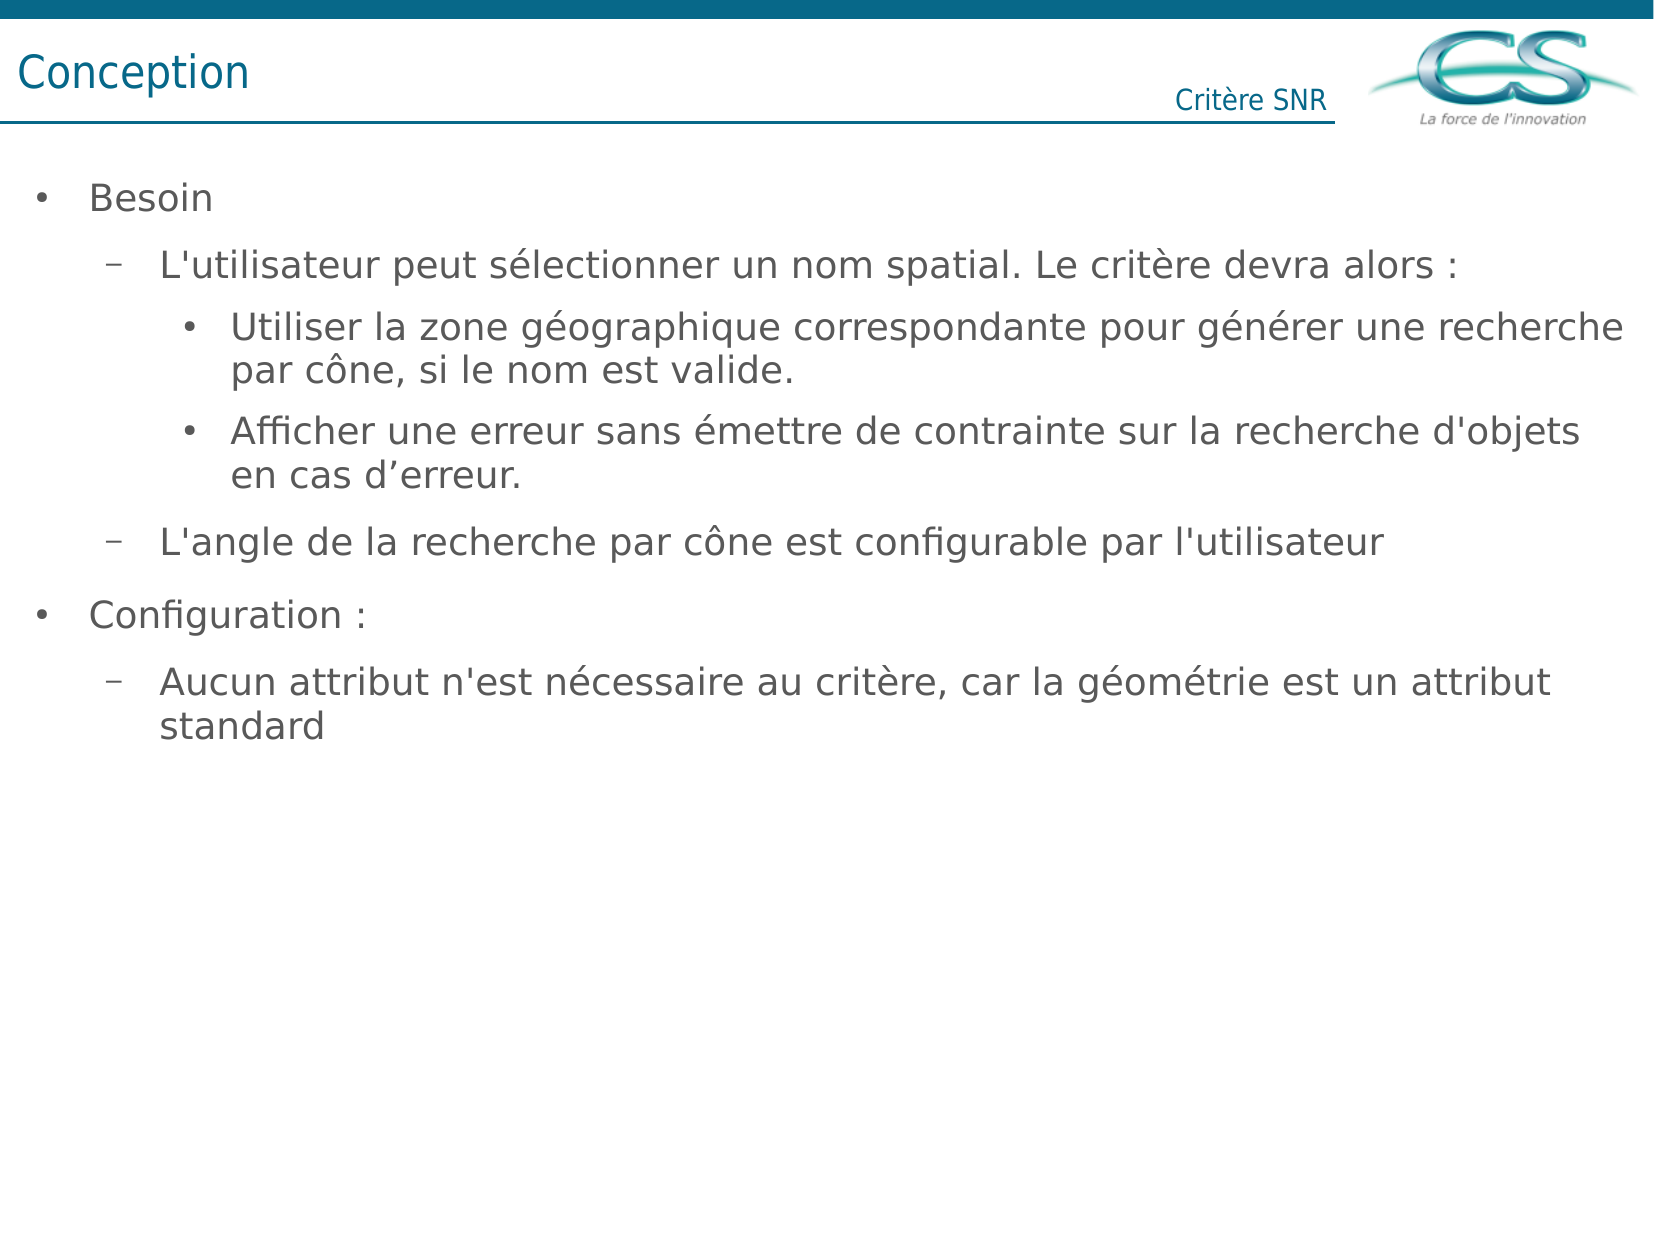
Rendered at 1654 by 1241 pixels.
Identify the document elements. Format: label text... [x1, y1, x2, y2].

picture [1368, 28, 1642, 128]
list Besoin L'utilisateur peut sélectionner un nom spatial. Le critère devra alors : Utiliser la zone géographique correspondante pour générer une recherche par cône, si le nom est valide. Afficher une erreur sans émettre de contrainte sur la recherche d'objets en cas d’erreur. L'angle de la recherche par cône est configurable par l'utilisateur Configuration : Aucun attribut n'est nécessaire au critère, car la géométrie est un attribut standard [17, 177, 1630, 1217]
text_box Critère SNR [1163, 71, 1347, 142]
title Conception [17, 46, 1368, 106]
